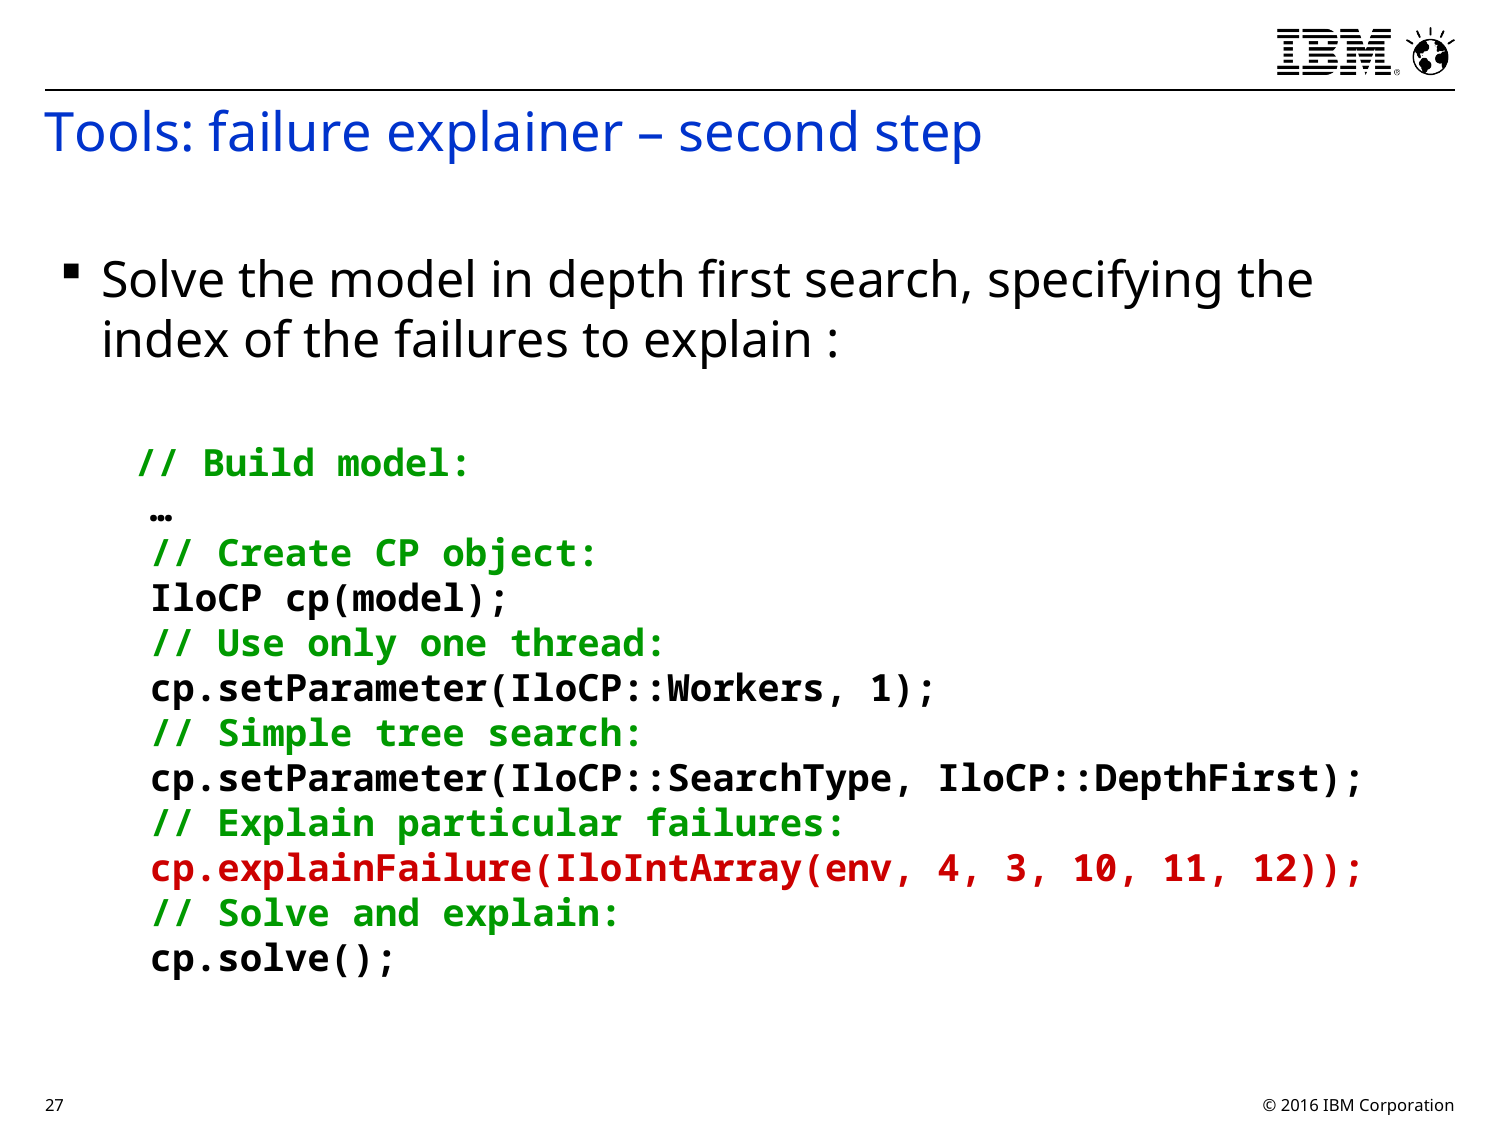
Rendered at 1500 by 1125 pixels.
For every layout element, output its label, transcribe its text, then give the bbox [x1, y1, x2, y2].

picture [1260, 10, 1468, 90]
list Solve the model in depth first search, specifying the index of the failures to explain : // Build model: … // Create CP object: IloCP cp(model); // Use only one thread: cp.setParameter(IloCP::Workers, 1); // Simple tree search: cp.setParameter(IloCP::SearchType, IloCP::DepthFirst); // Explain particular failures: cp.explainFailure(IloIntArray(env, 4, 3, 10, 11, 12)); // Solve and explain: cp.solve(); [45, 239, 1471, 1066]
title Tools: failure explainer – second step [29, 97, 1455, 203]
